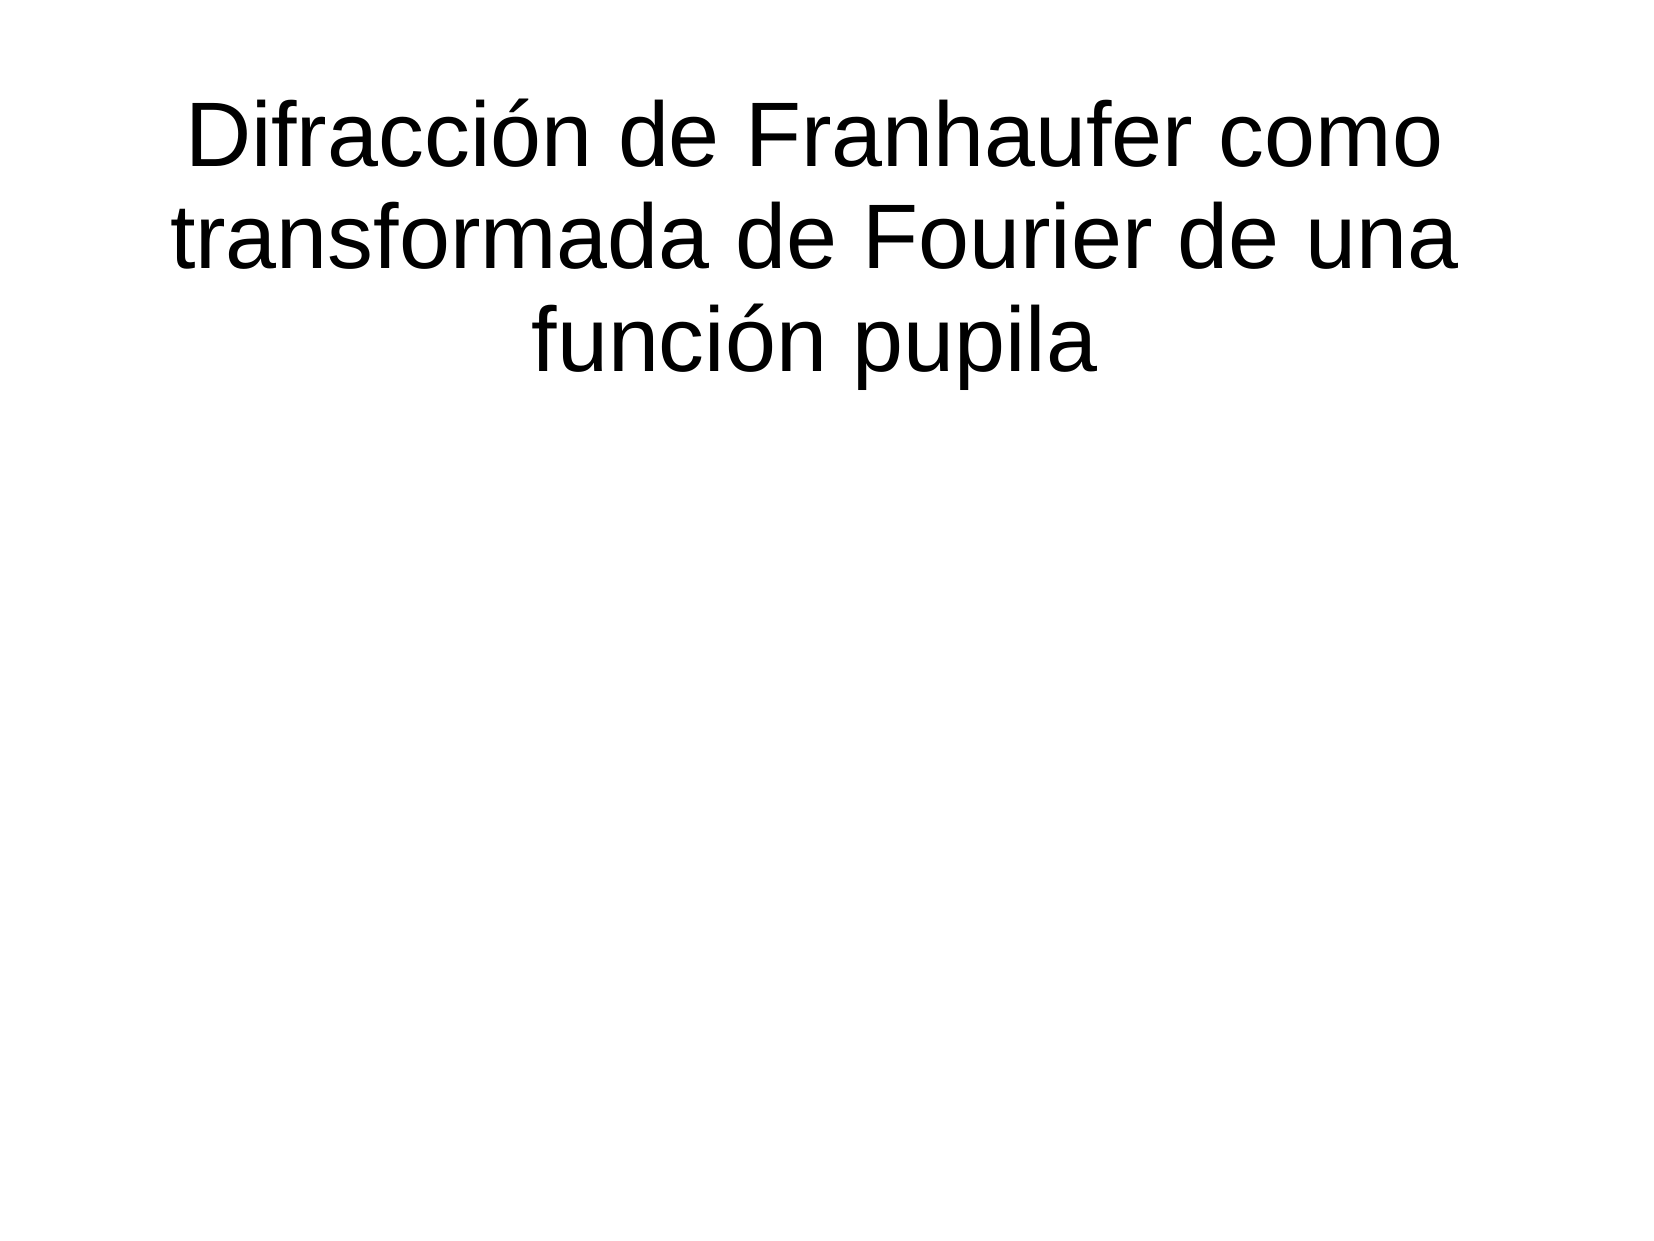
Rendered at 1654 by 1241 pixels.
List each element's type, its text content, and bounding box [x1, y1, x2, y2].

title Difracción de Franhaufer como transformada de Fourier de una función pupila [70, 82, 1559, 392]
